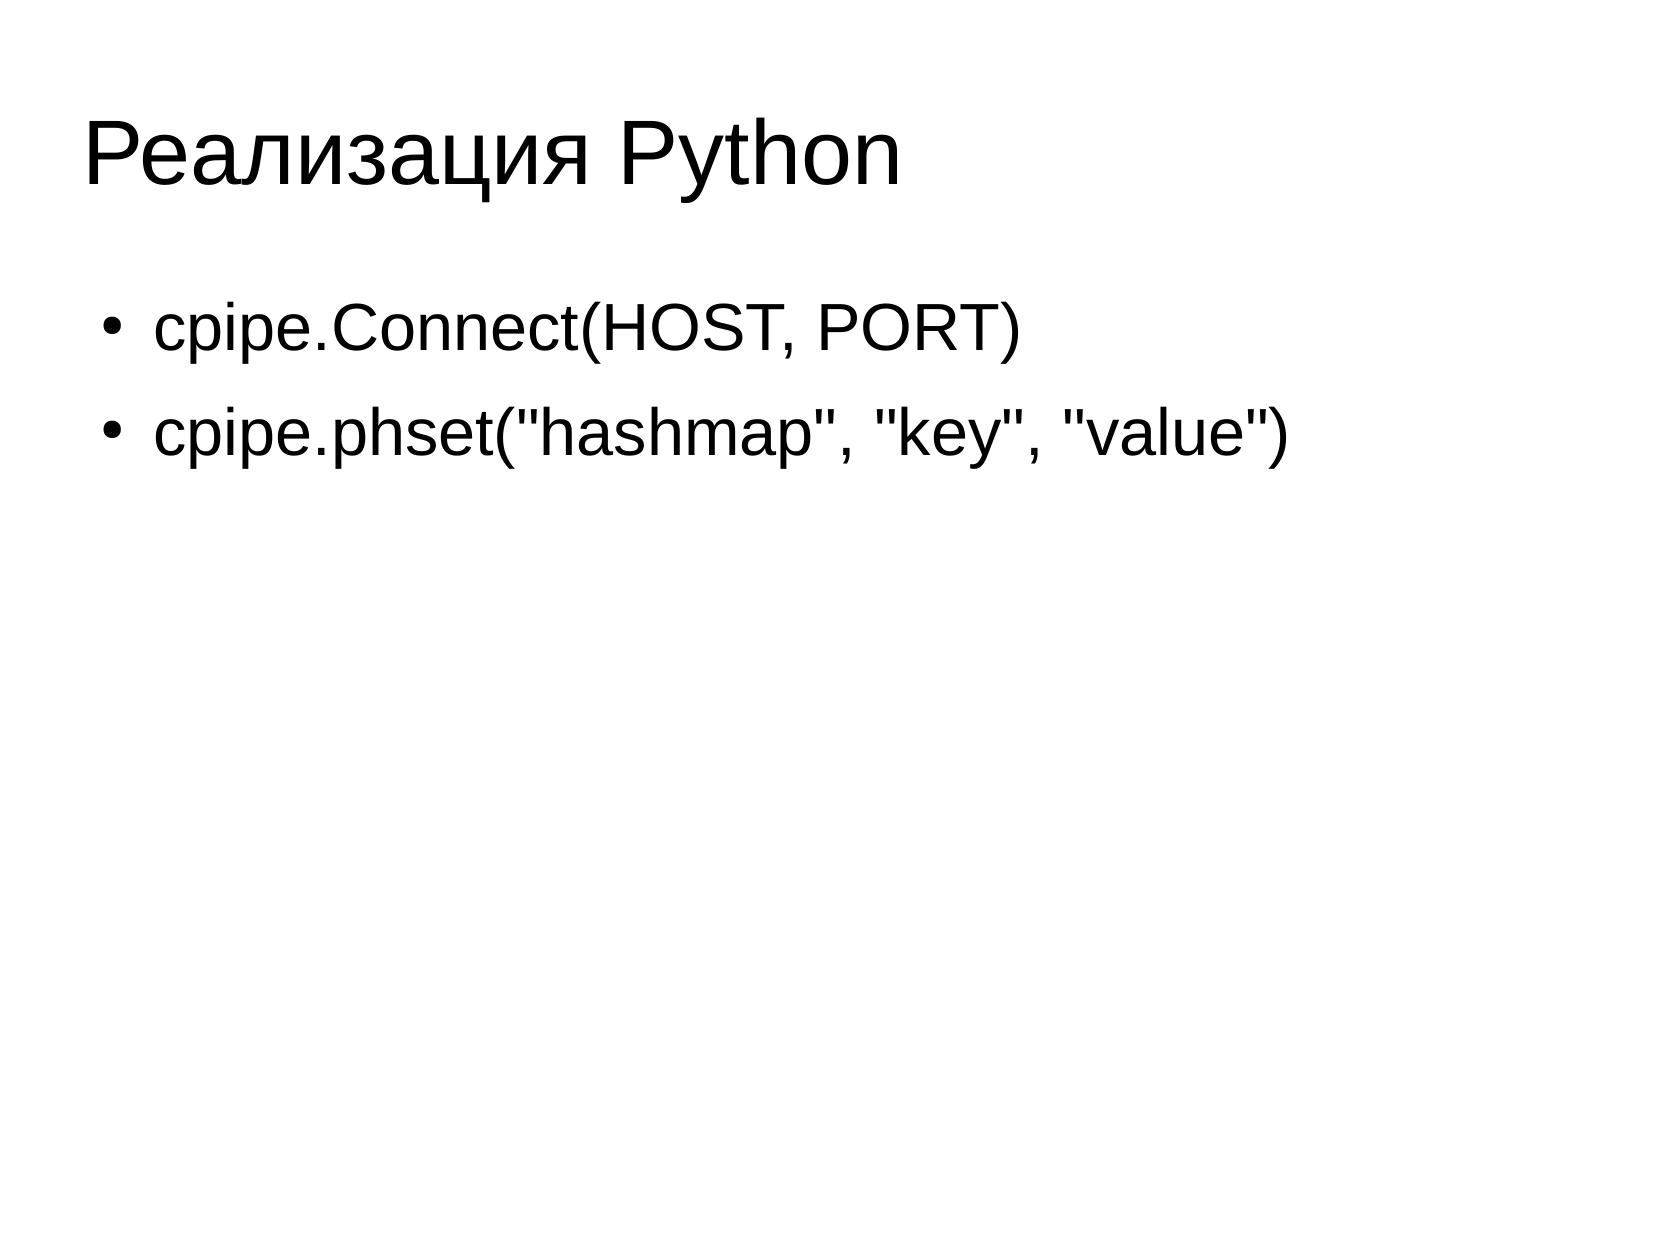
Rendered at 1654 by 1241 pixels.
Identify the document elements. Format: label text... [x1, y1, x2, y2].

title Реализация Python [82, 49, 1571, 257]
list cpipe.Connect(HOST, PORT) cpipe.phset("hashmap", "key", "value") [82, 290, 1571, 1010]
